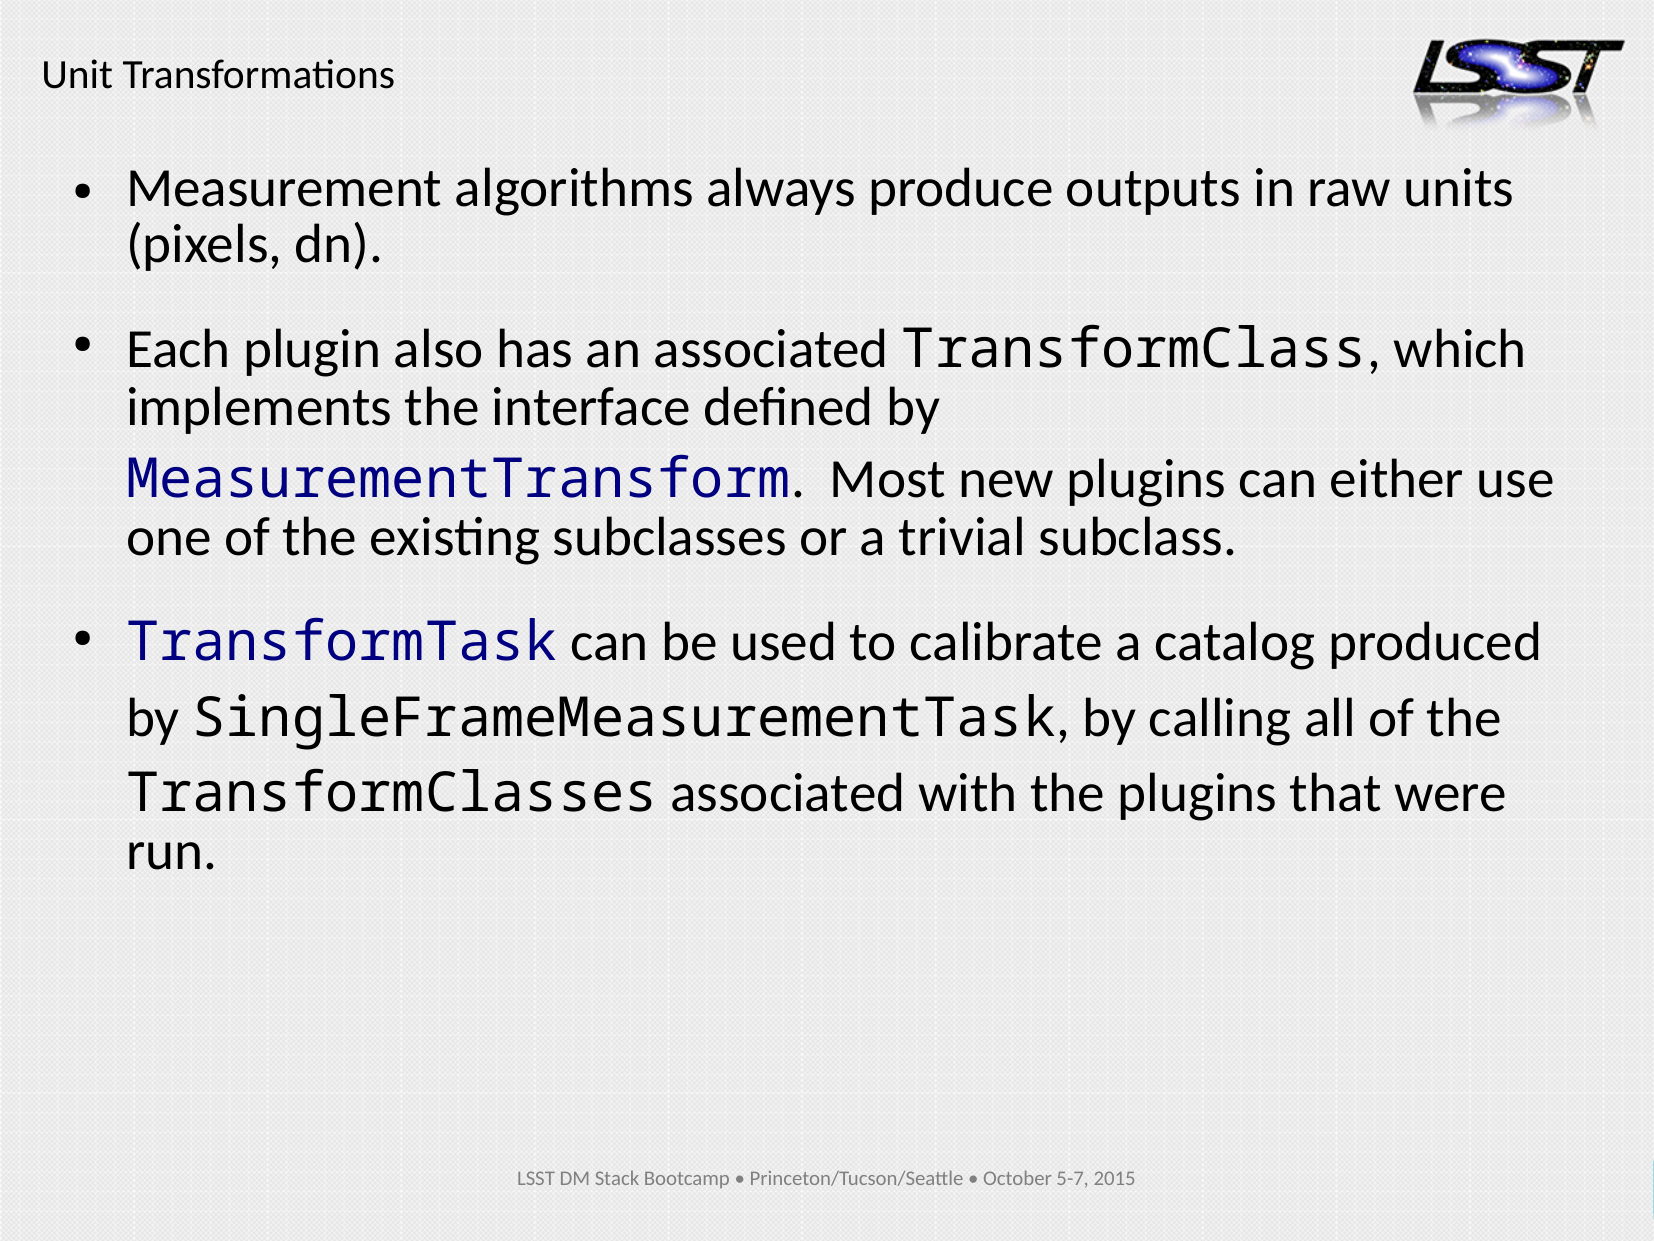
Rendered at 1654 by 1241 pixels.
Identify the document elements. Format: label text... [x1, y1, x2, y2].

title Unit Transformations [41, 27, 1161, 129]
picture [0, 0, 1654, 1241]
list Measurement algorithms always produce outputs in raw units (pixels, dn). Each plugin also has an associated TransformClass, which implements the interface defined by MeasurementTransform. Most new plugins can either use one of the existing subclasses or a trivial subclass. TransformTask can be used to calibrate a catalog produced by SingleFrameMeasurementTask, by calling all of the TransformClasses associated with the plugins that were run. [55, 165, 1599, 1103]
